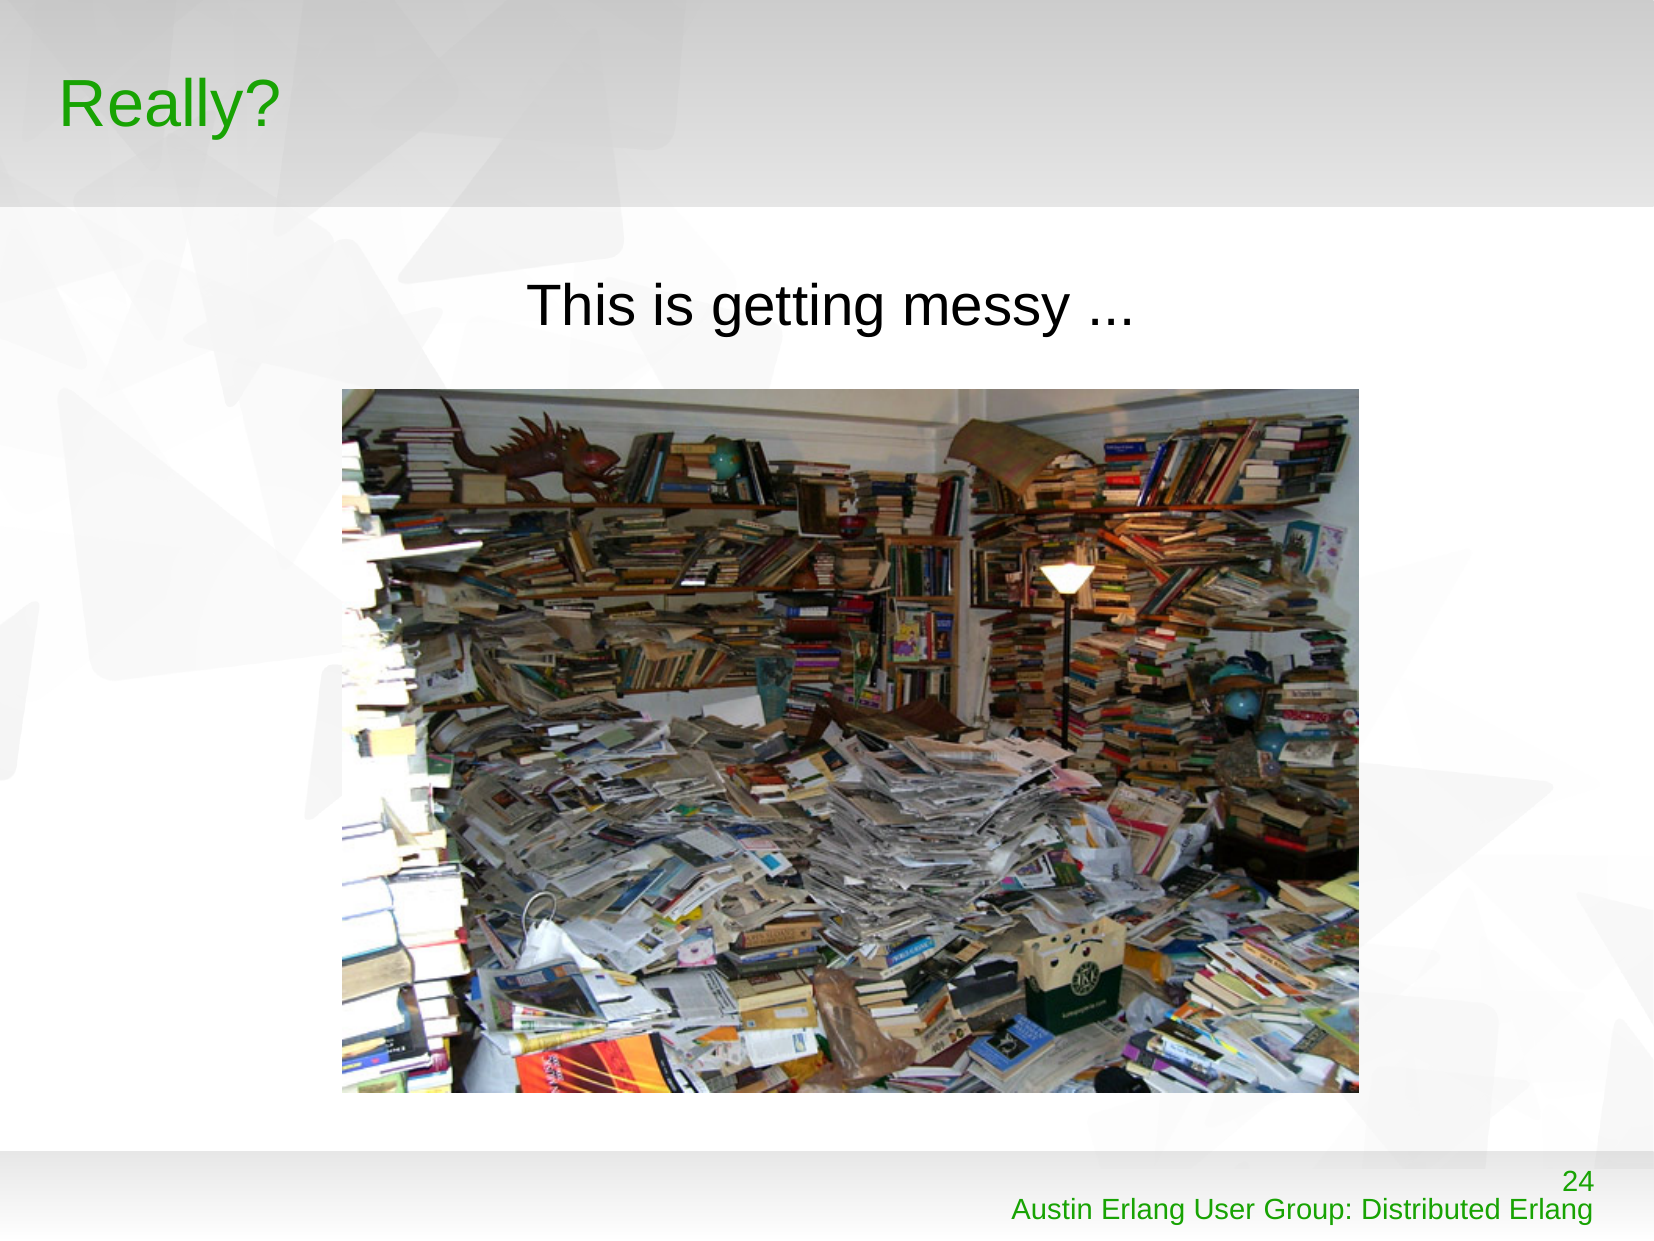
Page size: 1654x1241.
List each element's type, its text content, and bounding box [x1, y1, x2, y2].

title Really? [59, 29, 1595, 178]
text_box This is getting messy ... [511, 265, 1152, 346]
picture [0, 0, 1654, 1169]
